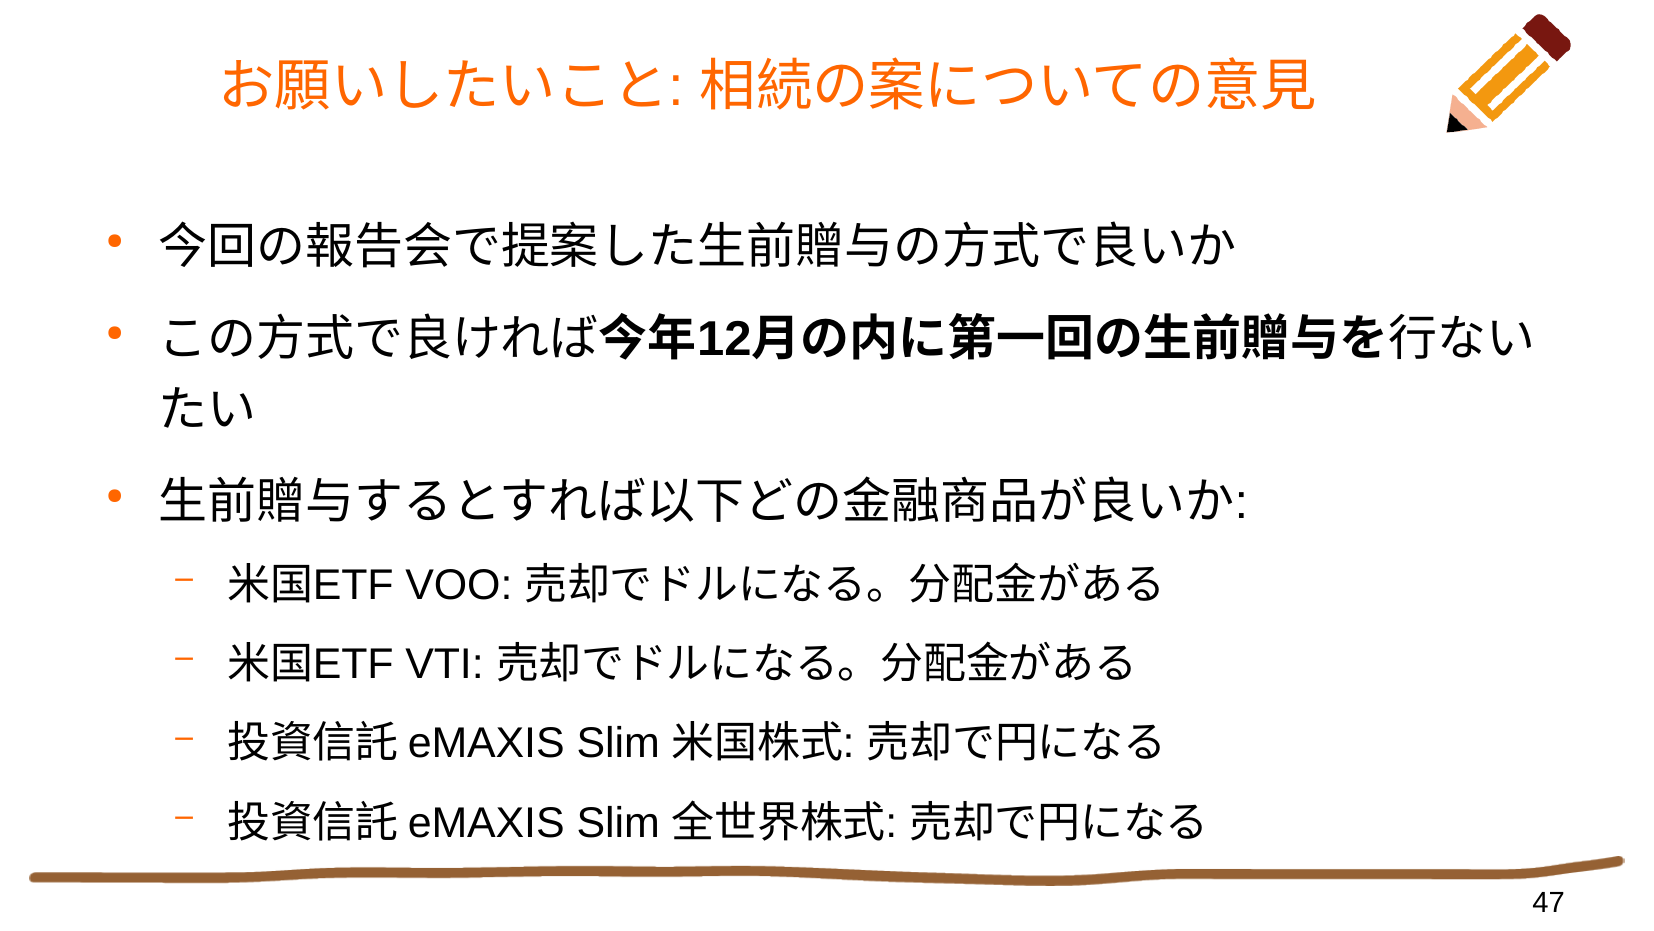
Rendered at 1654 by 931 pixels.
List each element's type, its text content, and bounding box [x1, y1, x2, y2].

picture [1446, 14, 1571, 133]
picture [29, 856, 1625, 886]
title お願いしたいこと: 相続の案についての意見 [88, 29, 1447, 133]
list 今回の報告会で提案した生前贈与の方式で良いか この方式で良ければ今年12月の内に第一回の生前贈与を行ないたい 生前贈与するとすれば以下どの金融商品が良いか: 米国ETF VOO: 売却でドルになる。分配金がある 米国ETF VTI: 売却でドルになる。分配金がある 投資信託 eMAXIS Slim 米国株式: 売却で円になる 投資信託 eMAXIS Slim 全世界株式: 売却で円になる [88, 206, 1538, 857]
